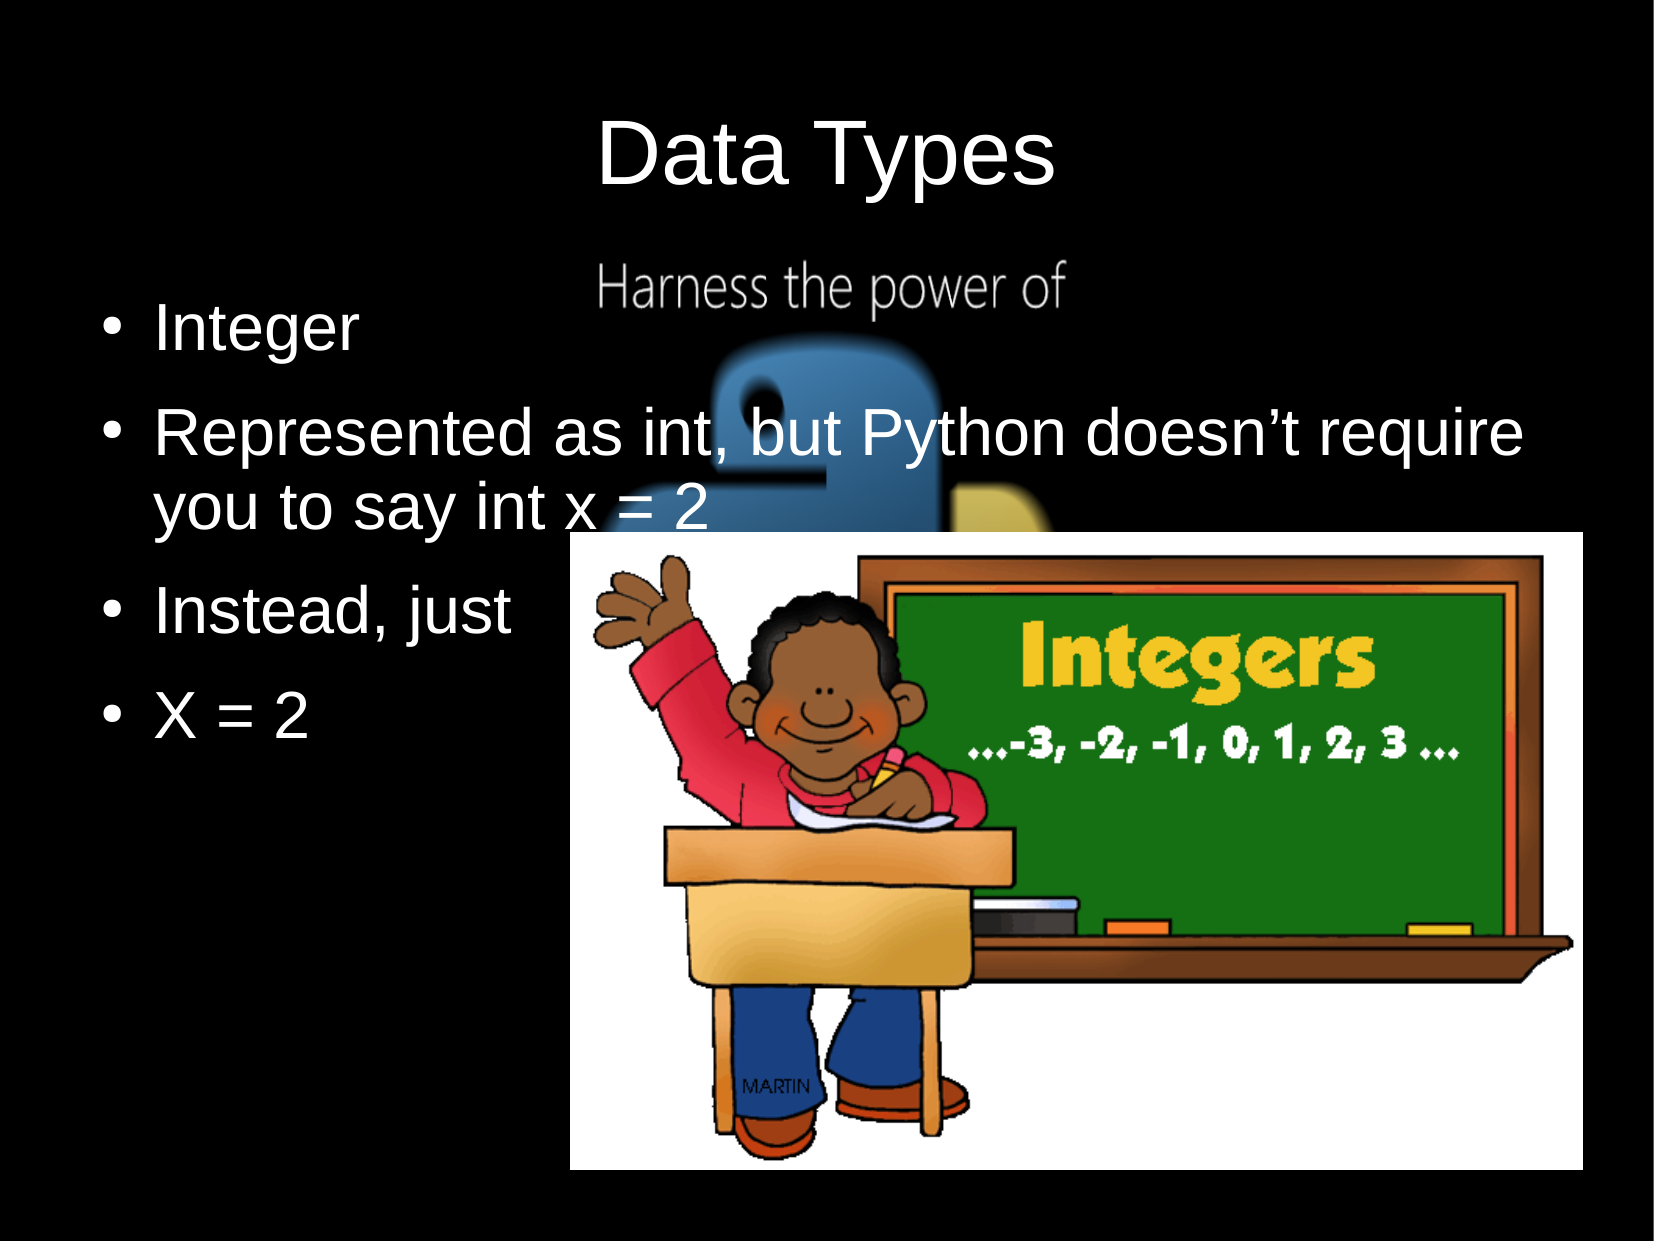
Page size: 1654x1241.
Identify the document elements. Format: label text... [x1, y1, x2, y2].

title Data Types [82, 49, 1571, 257]
list Integer Represented as int, but Python doesn’t require you to say int x = 2 Instead, just X = 2 [82, 290, 1571, 1010]
picture [0, 0, 1654, 1241]
